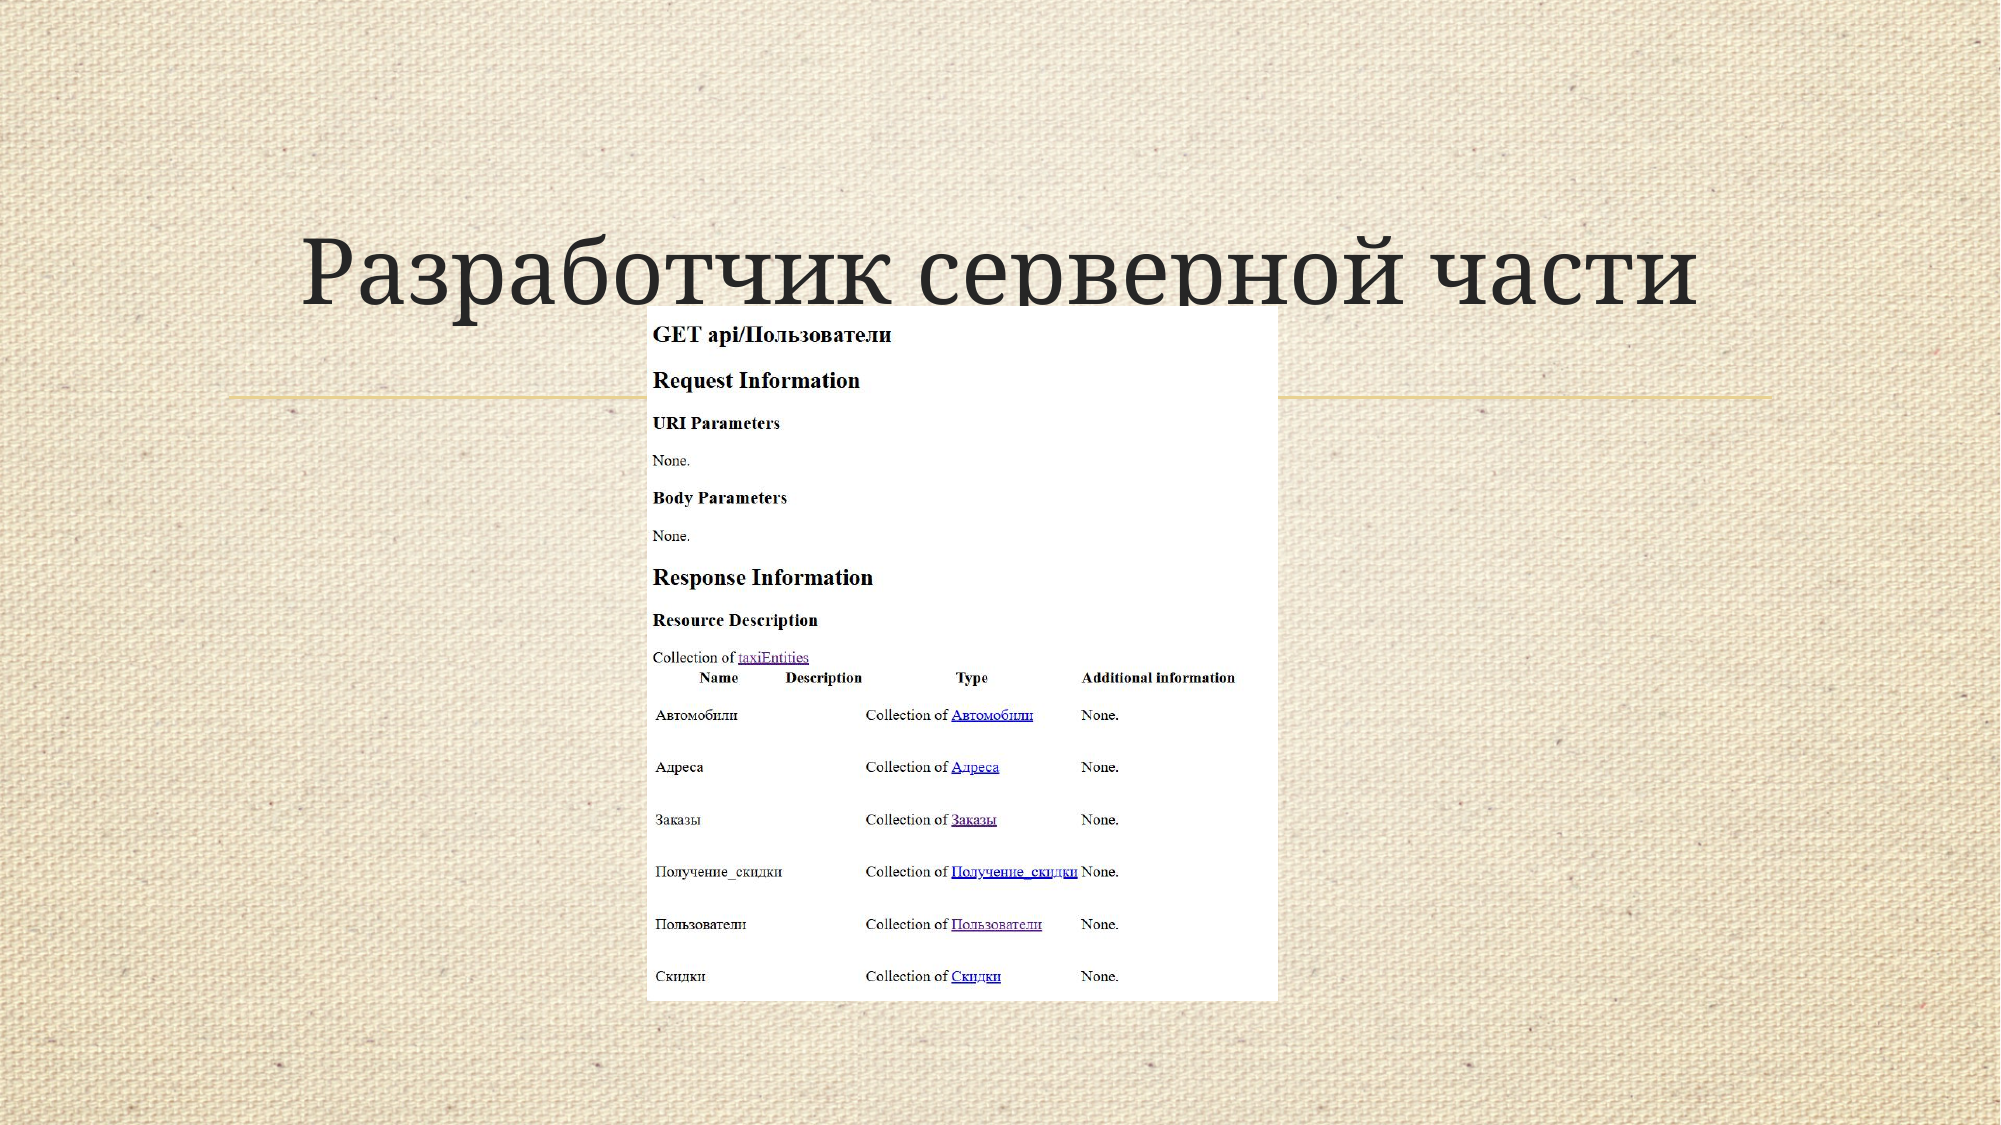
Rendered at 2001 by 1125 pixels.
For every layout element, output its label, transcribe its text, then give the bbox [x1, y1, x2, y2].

title Разработчик серверной части [212, 161, 1788, 376]
picture [647, 306, 1278, 1001]
